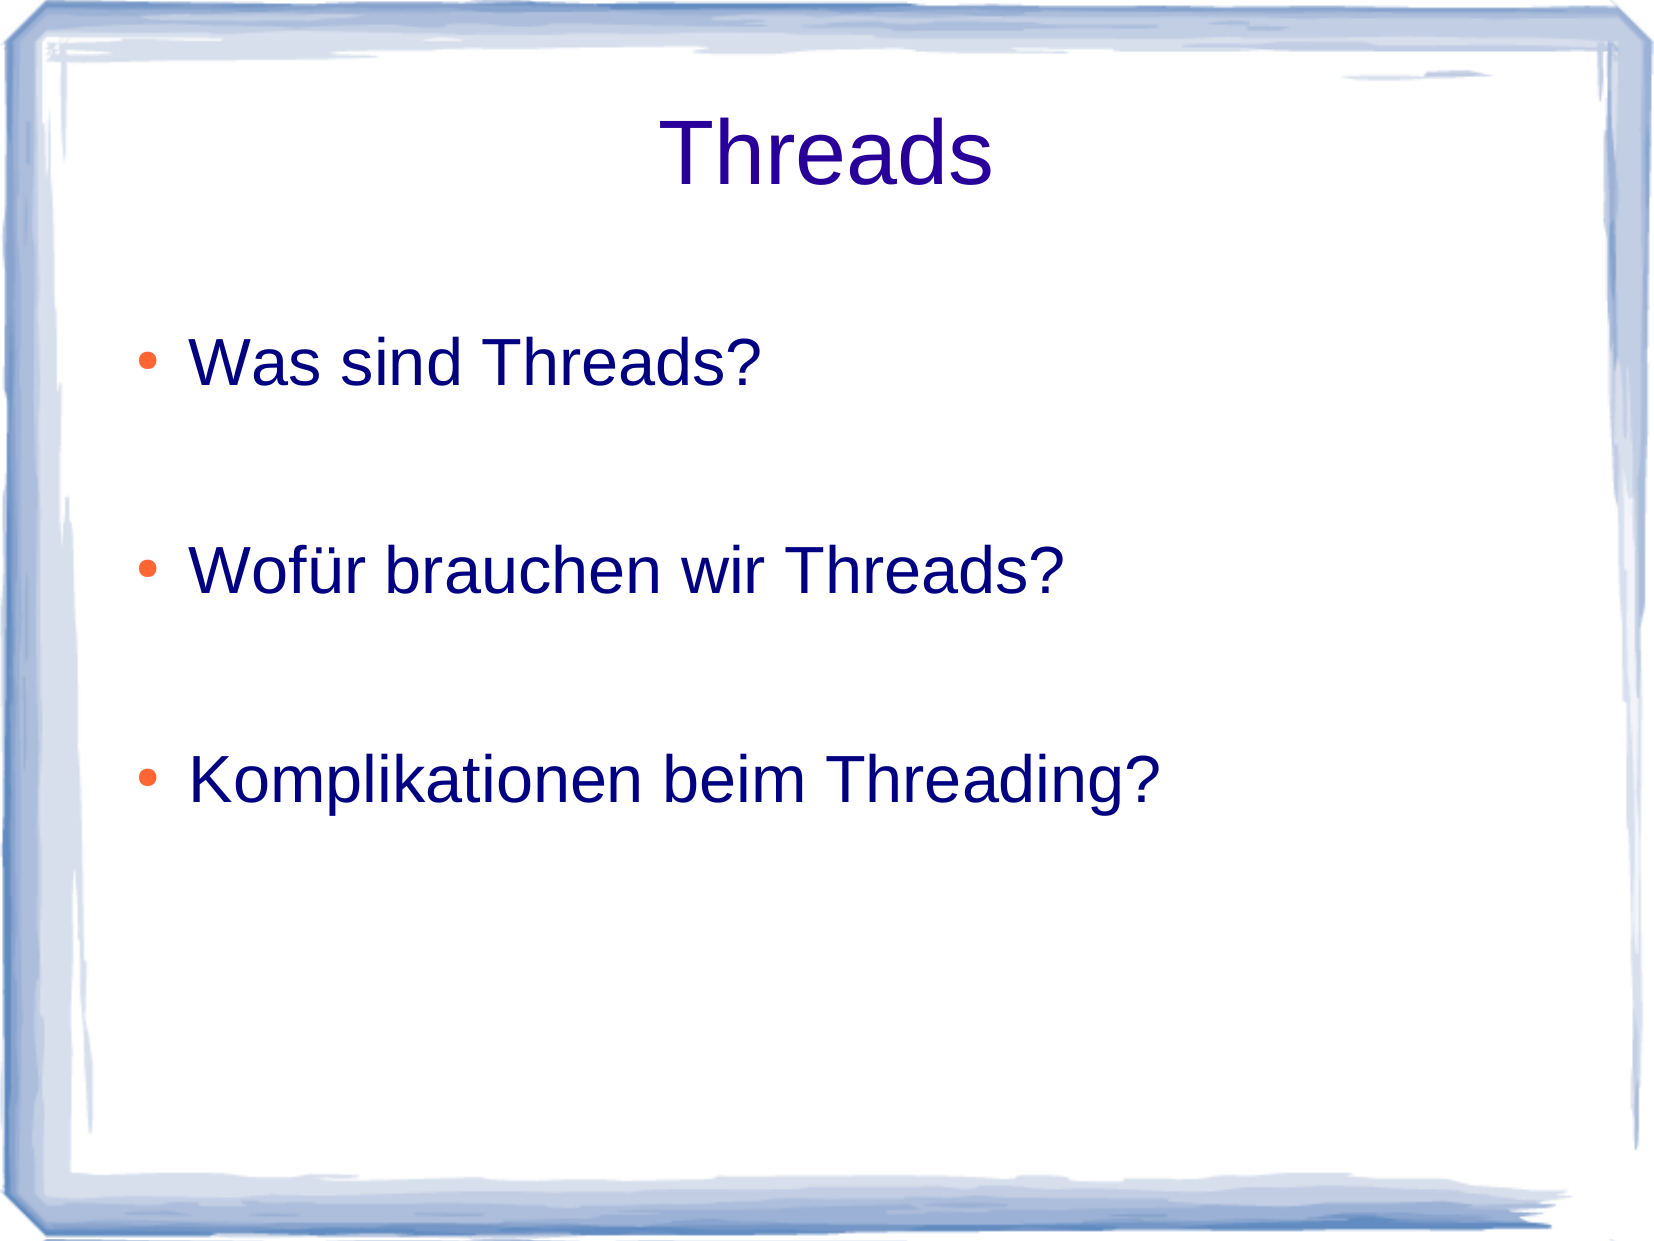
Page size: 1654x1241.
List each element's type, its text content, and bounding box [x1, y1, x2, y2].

title Threads [82, 49, 1571, 257]
list Was sind Threads? Wofür brauchen wir Threads? Komplikationen beim Threading? [118, 324, 1571, 1241]
picture [0, 0, 1654, 1241]
